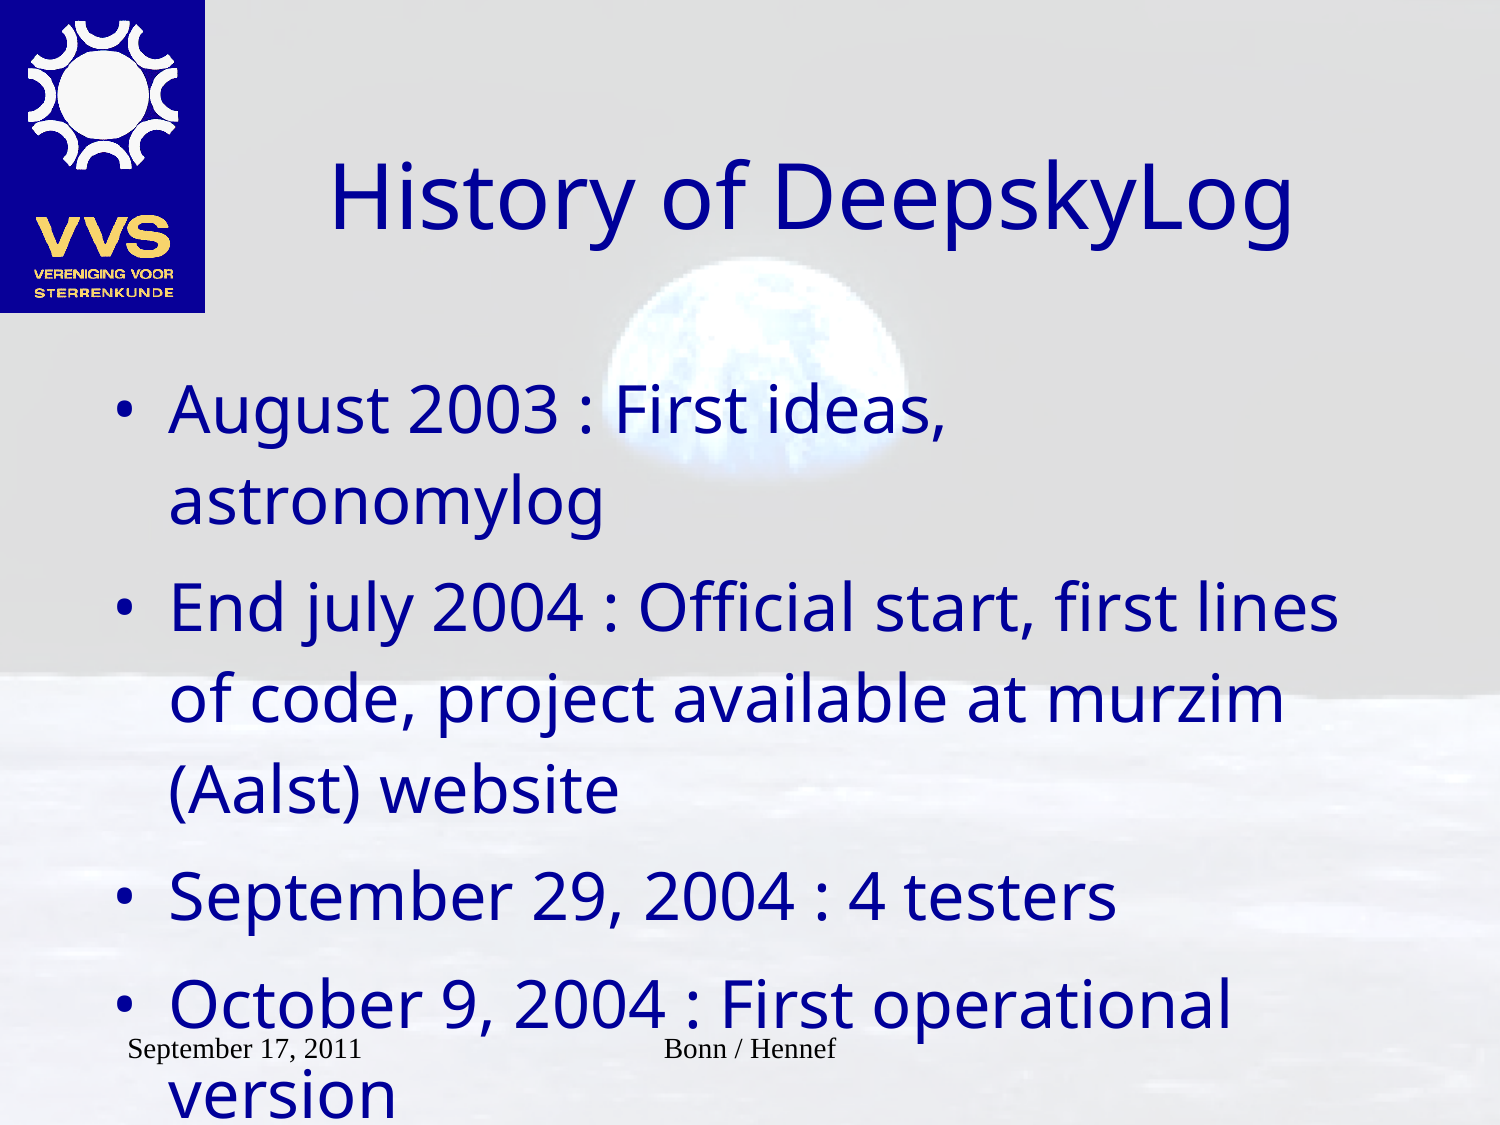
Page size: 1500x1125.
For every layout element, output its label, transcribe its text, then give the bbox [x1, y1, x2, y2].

list August 2003 : First ideas, astronomylog End july 2004 : Official start, first lines of code, project available at murzim (Aalst) website September 29, 2004 : 4 testers October 9, 2004 : First operational version [112, 362, 1388, 986]
title History of DeepskyLog [237, 76, 1388, 312]
picture [0, 0, 205, 313]
